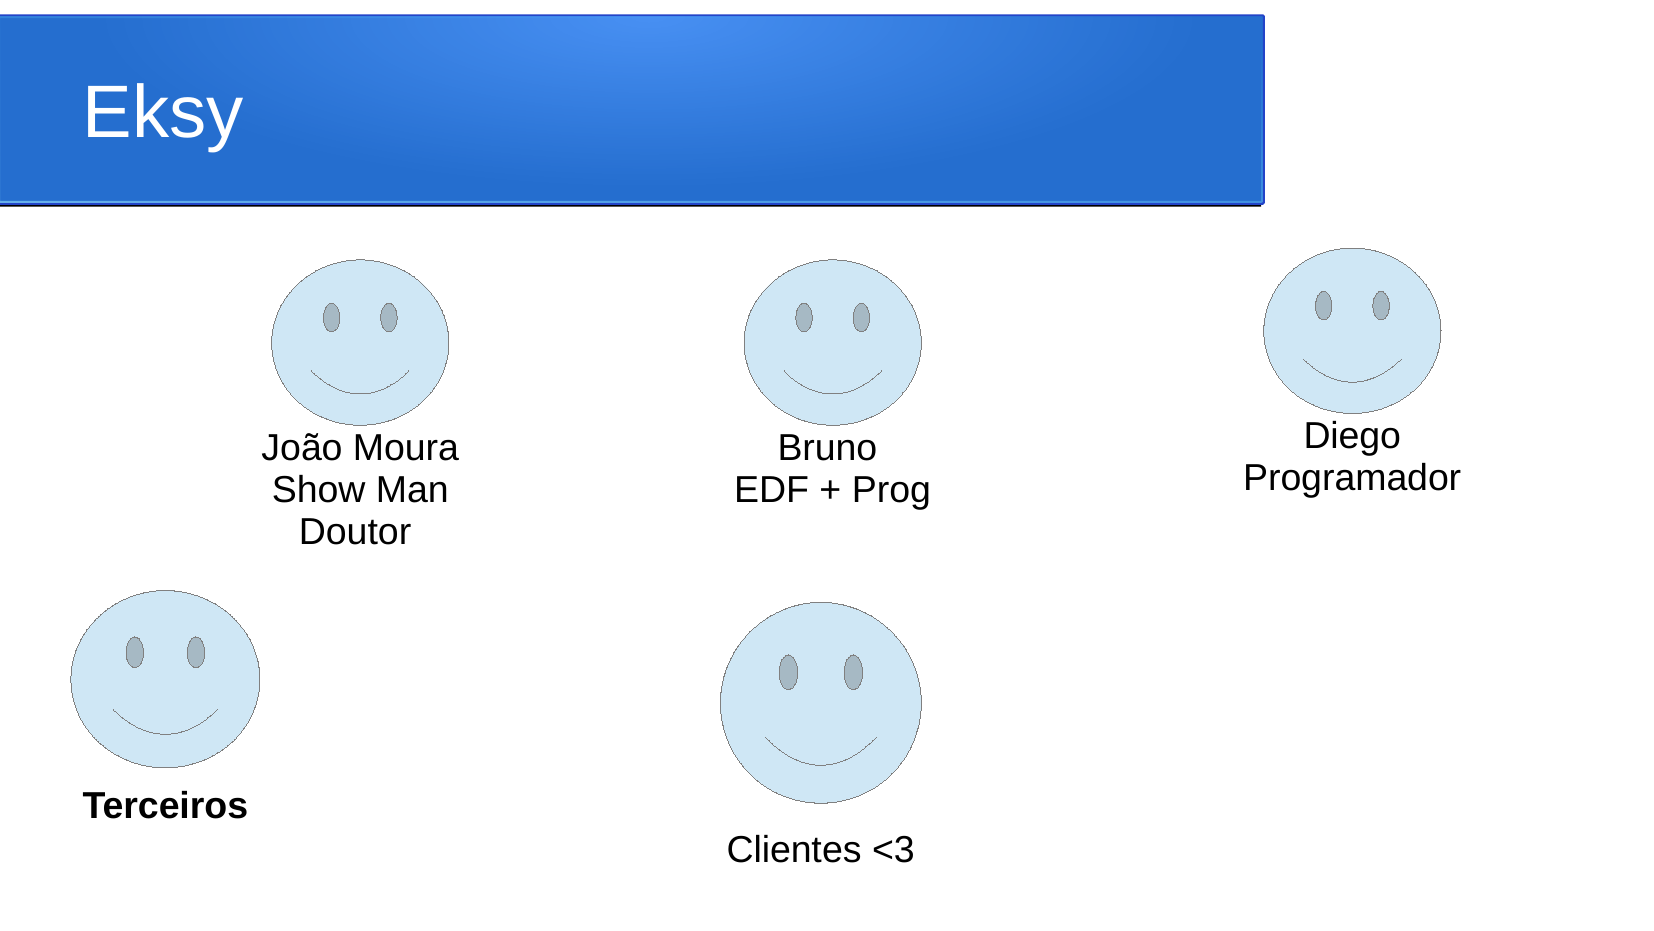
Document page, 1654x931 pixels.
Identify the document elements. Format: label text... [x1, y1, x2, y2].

text_box Terceiros [70, 590, 260, 768]
text_box Clientes <3 [720, 602, 922, 804]
text_box João Moura Show Man Doutor [271, 259, 449, 426]
text_box Diego Programador [1263, 248, 1442, 414]
title Eksy [82, 35, 1235, 189]
text_box Bruno EDF + Prog [744, 259, 922, 426]
